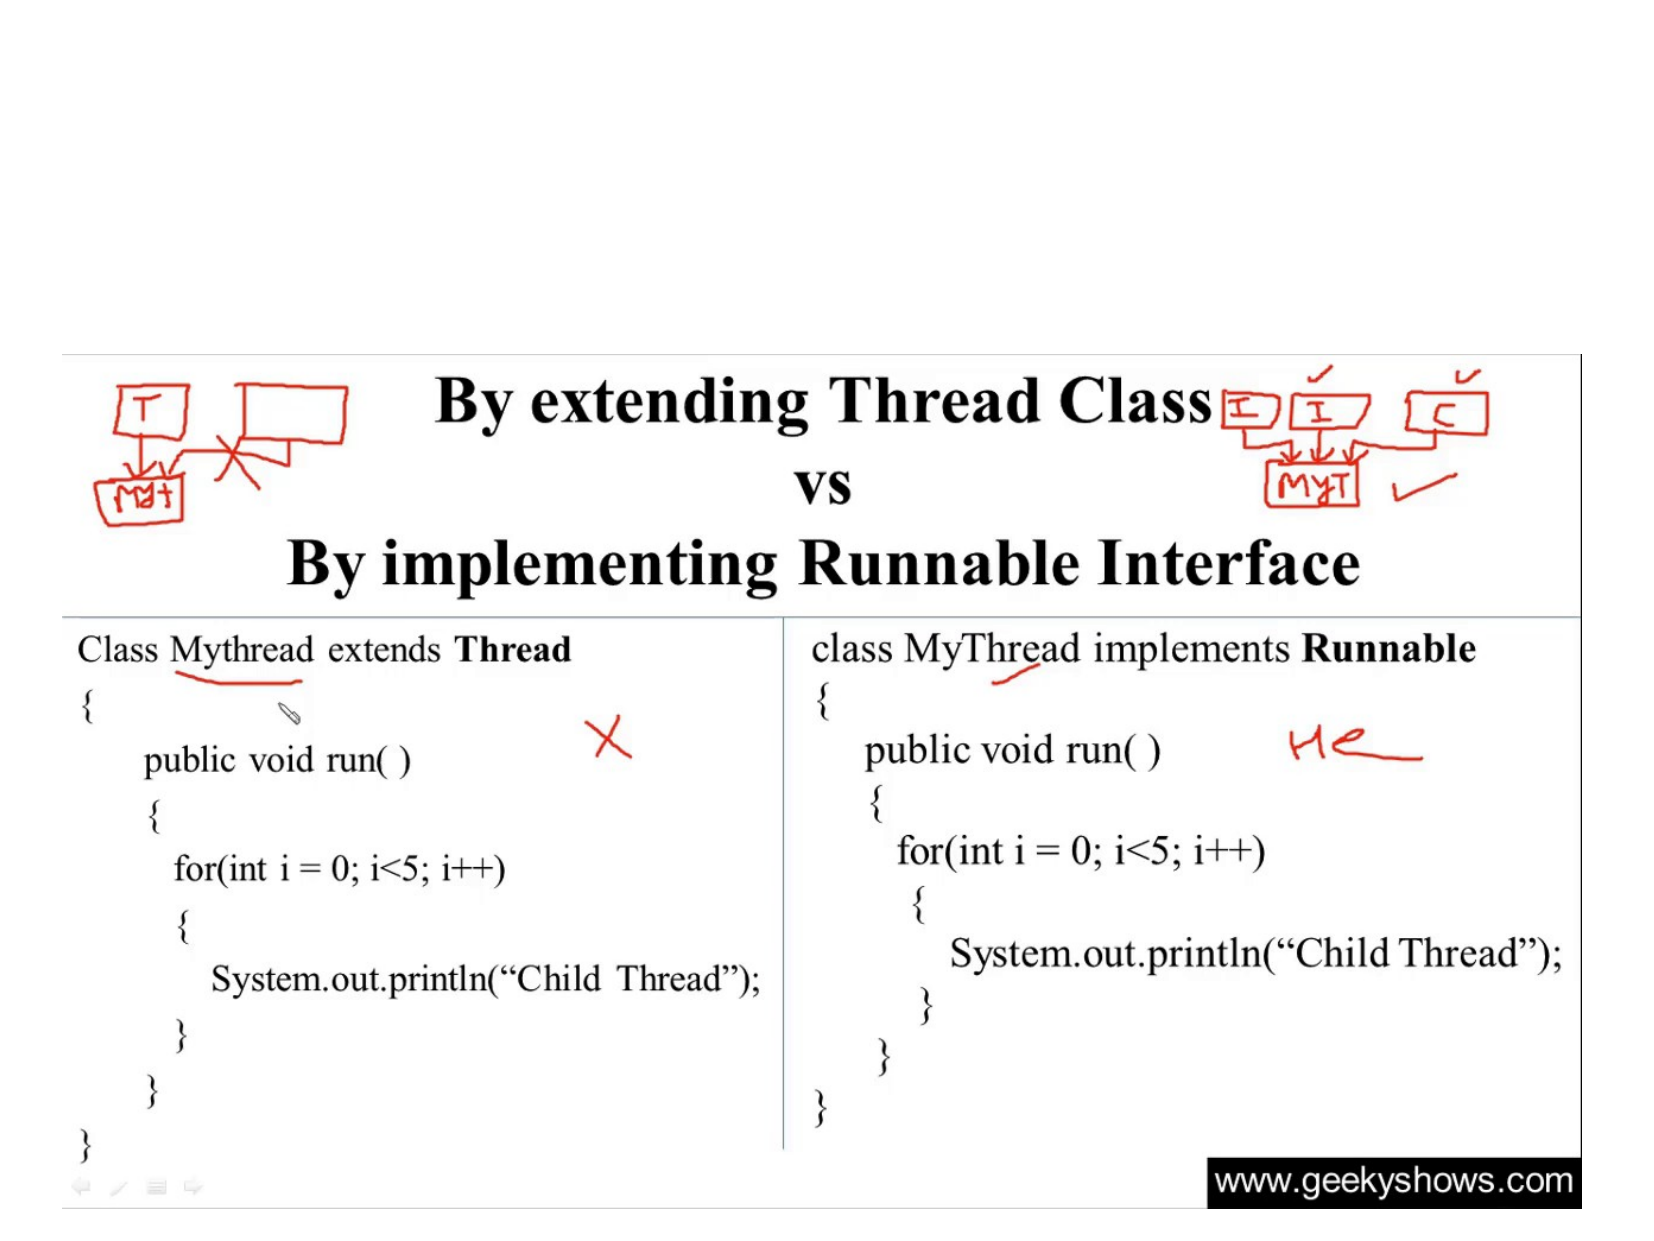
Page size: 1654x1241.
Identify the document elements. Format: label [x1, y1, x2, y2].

picture [62, 354, 1582, 1209]
